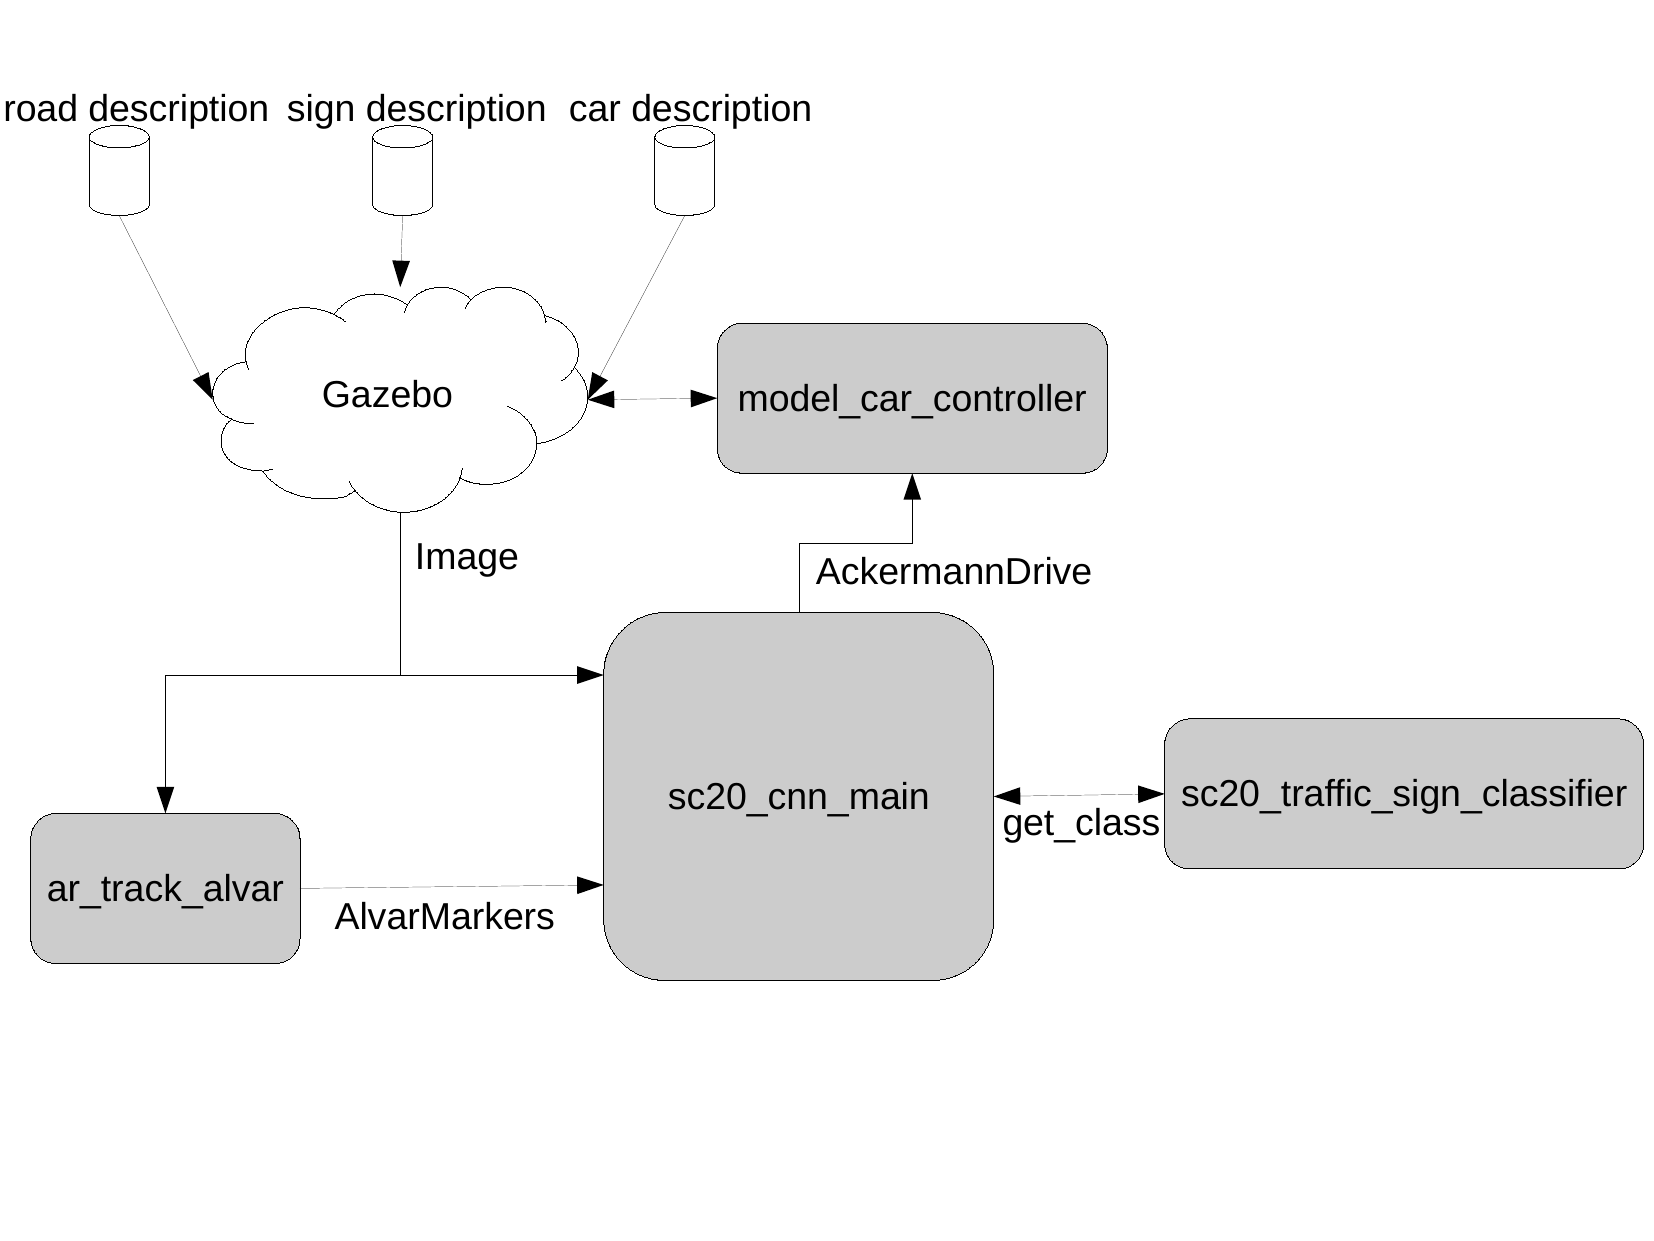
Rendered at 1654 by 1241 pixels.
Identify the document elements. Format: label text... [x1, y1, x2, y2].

text_box AlvarMarkers [319, 888, 571, 946]
text_box car description [554, 80, 828, 138]
text_box get_class [987, 793, 1176, 851]
text_box road description [0, 80, 272, 138]
text_box sc20_traffic_sign_classifier [1164, 718, 1644, 869]
text_box sc20_cnn_main [603, 612, 994, 981]
text_box Gazebo [212, 287, 588, 513]
text_box AckermannDrive [801, 543, 1108, 601]
text_box ar_track_alvar [30, 813, 301, 964]
text_box Image [400, 528, 534, 586]
text_box model_car_controller [717, 323, 1108, 474]
text_box sign description [272, 80, 554, 138]
